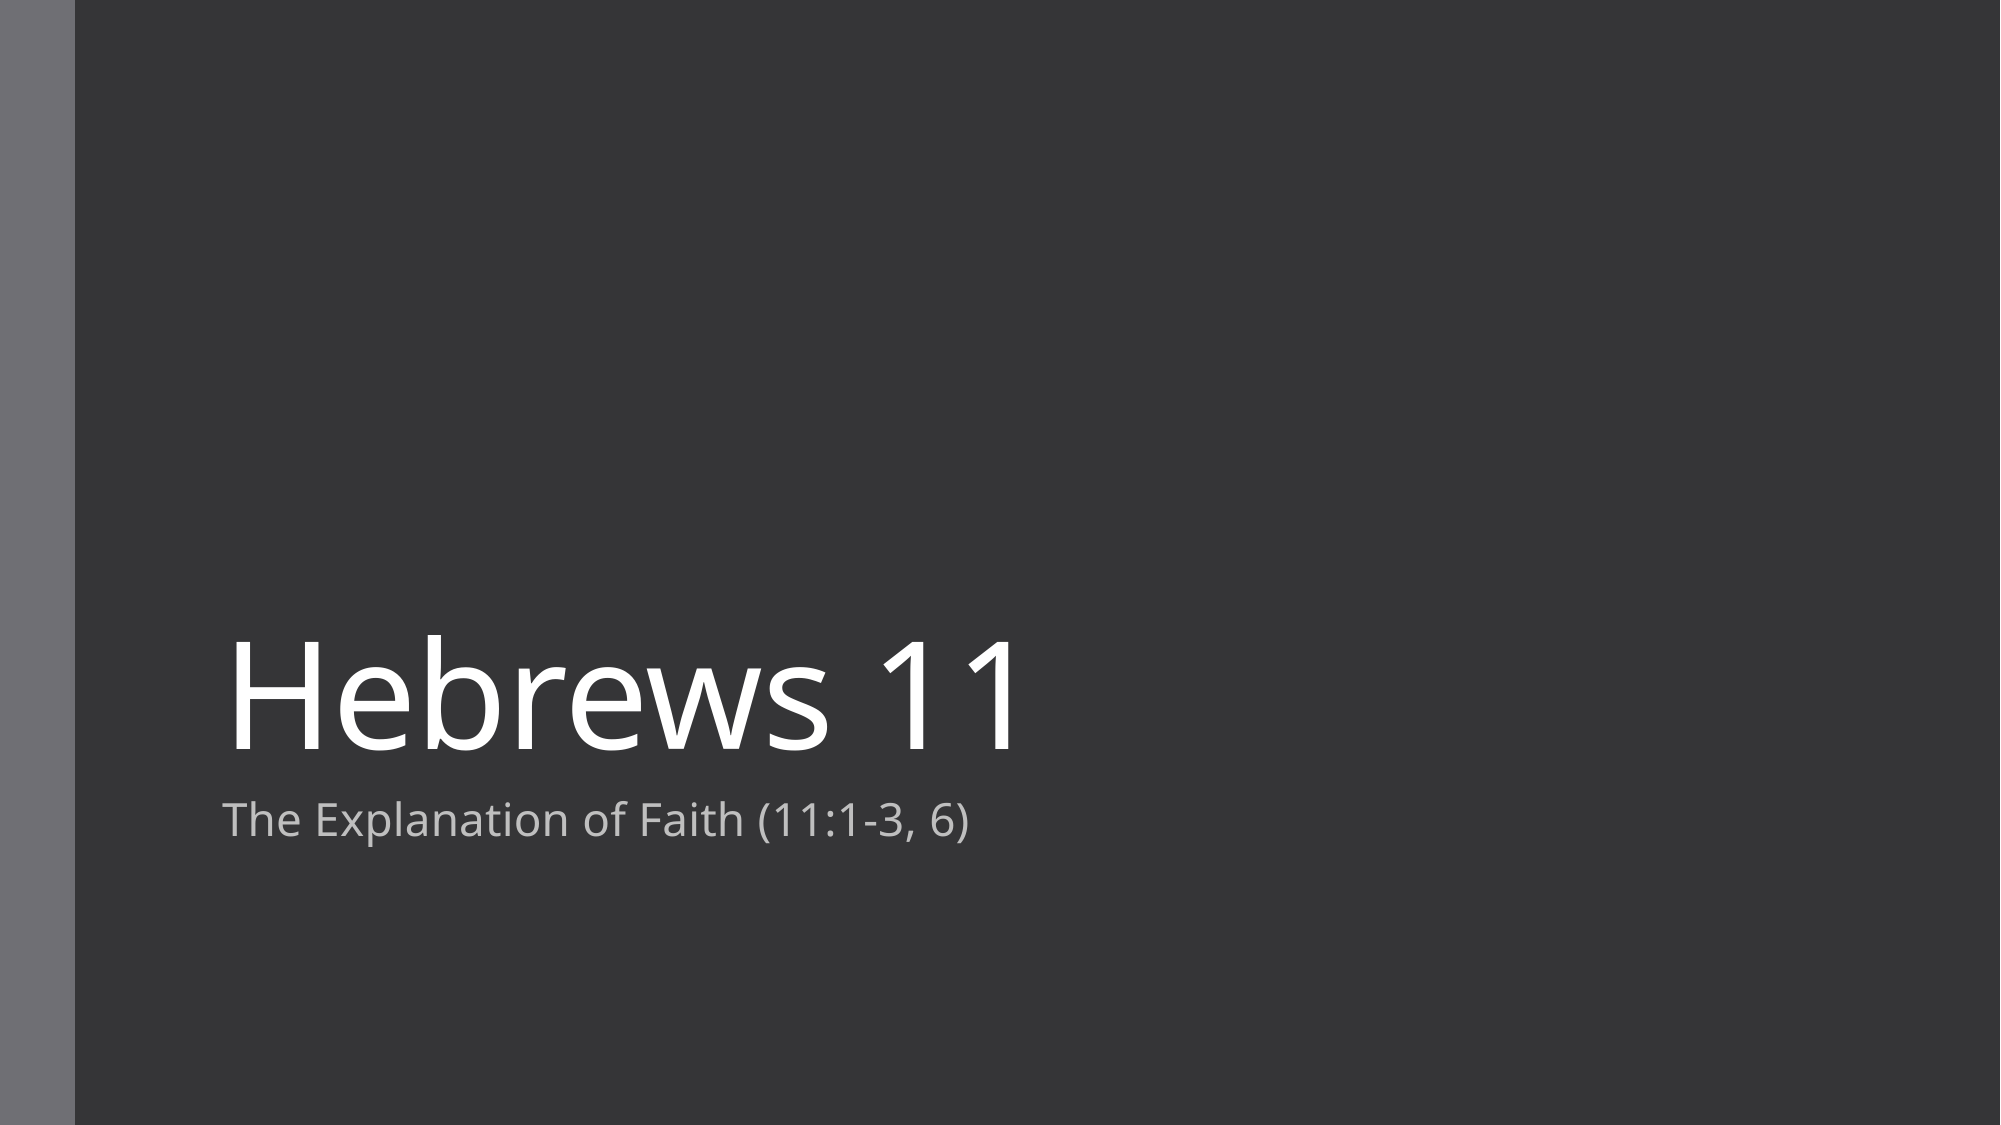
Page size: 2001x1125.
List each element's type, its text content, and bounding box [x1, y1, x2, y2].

subtitle The Explanation of Faith (11:1-3, 6) [206, 787, 1752, 1066]
title Hebrews 11 [206, 124, 1752, 787]
